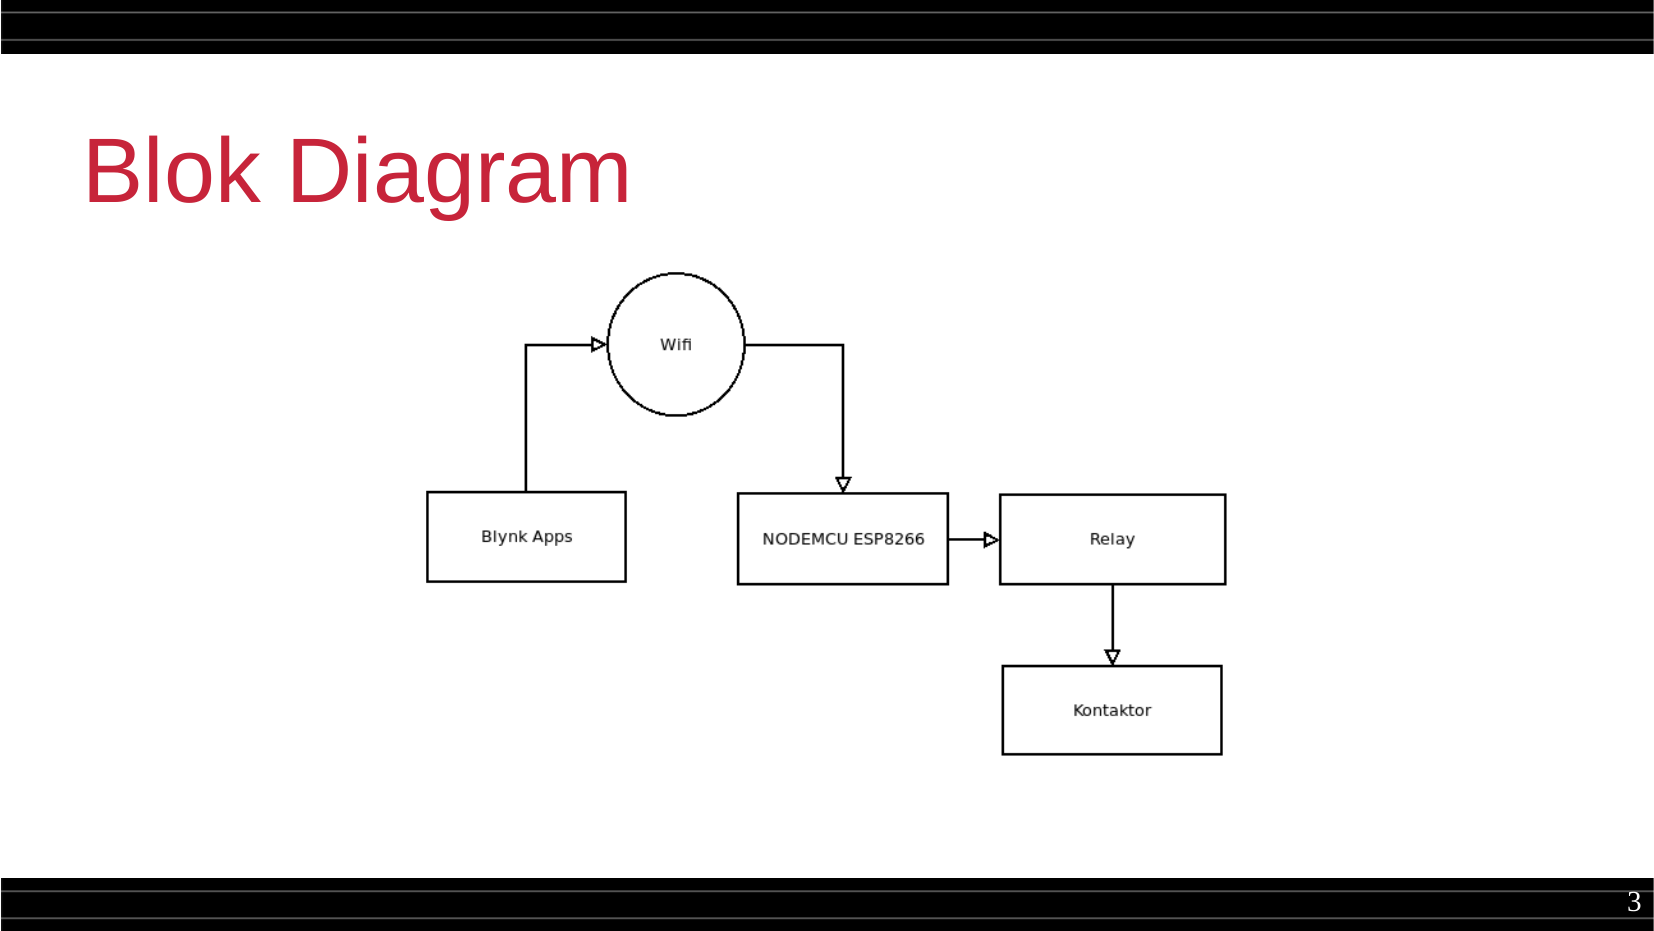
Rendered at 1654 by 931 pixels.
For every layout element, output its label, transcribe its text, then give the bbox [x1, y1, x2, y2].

picture [1, 878, 1654, 931]
title Blok Diagram [82, 92, 1571, 249]
picture [425, 271, 1228, 757]
picture [1, 0, 1654, 54]
